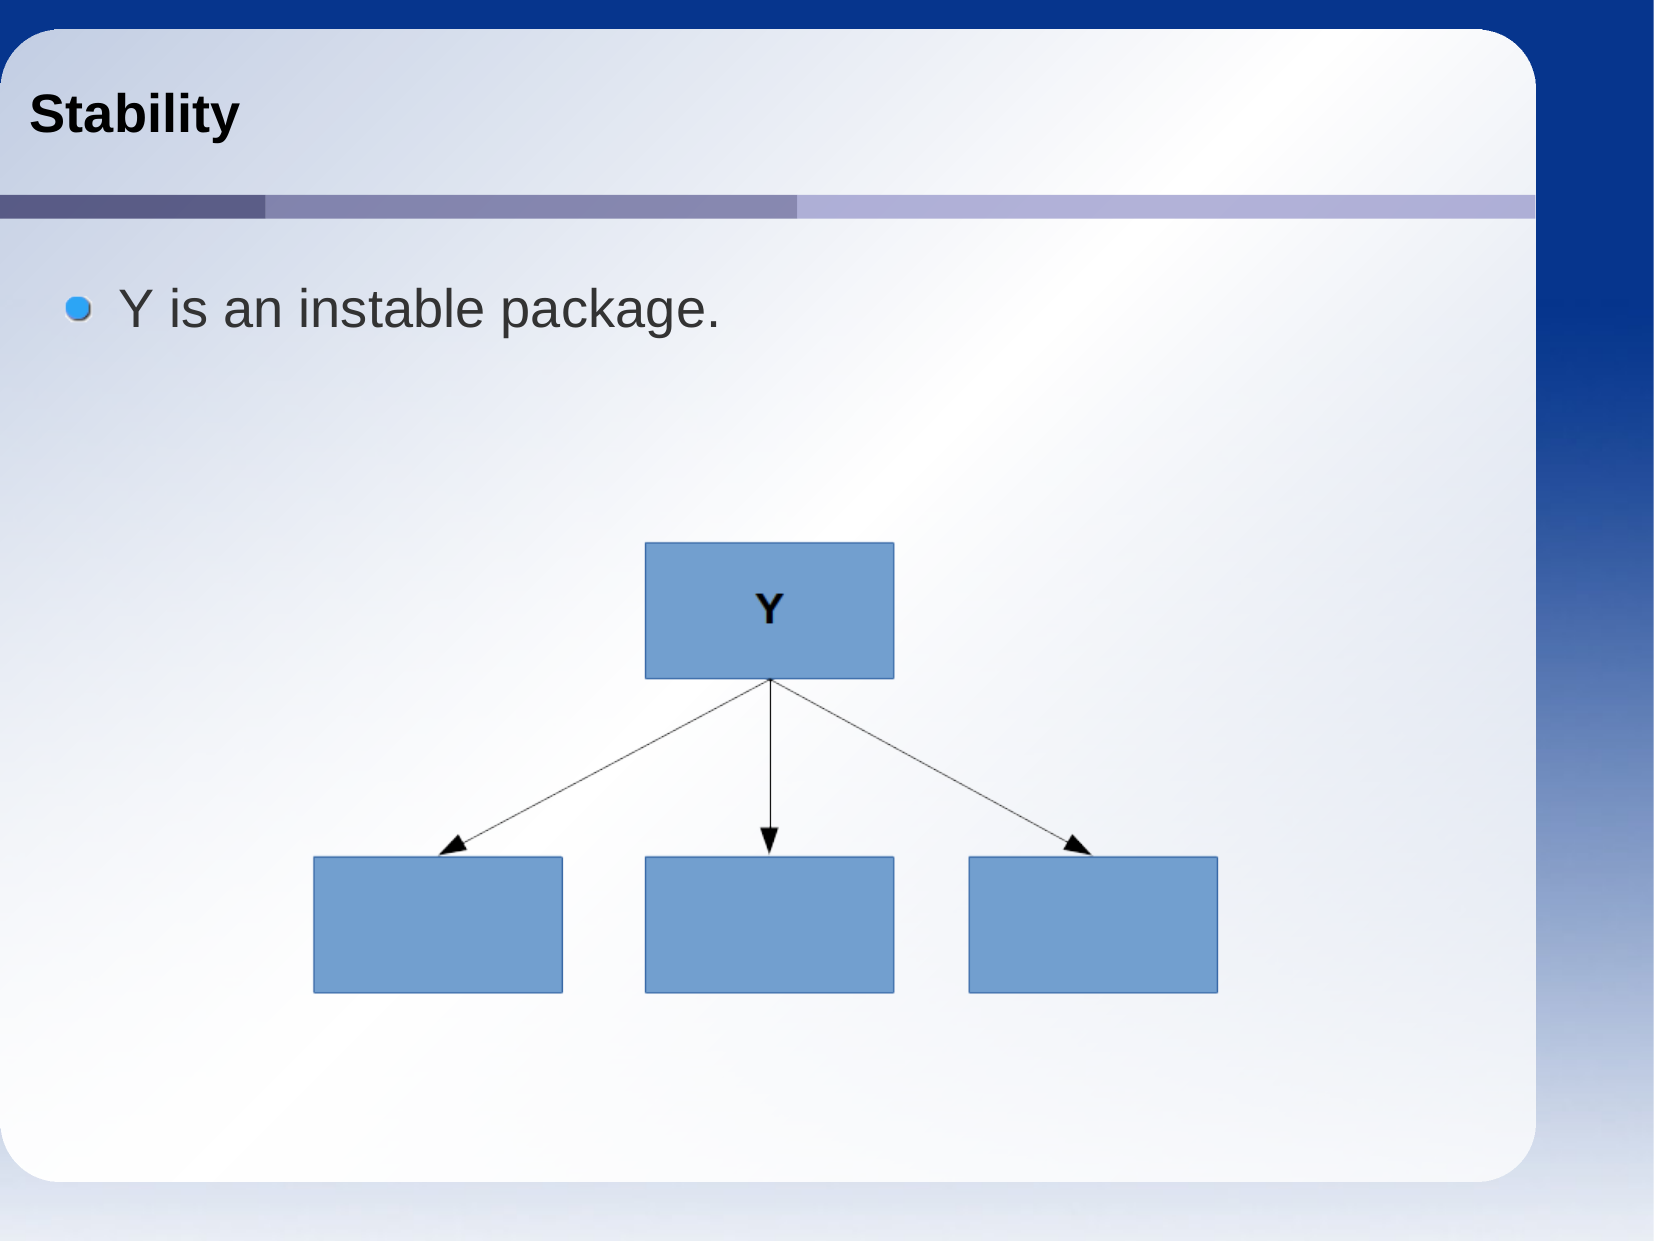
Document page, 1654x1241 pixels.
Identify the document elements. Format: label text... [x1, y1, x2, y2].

picture [243, 472, 1300, 1067]
picture [0, 0, 1654, 1241]
list Y is an instable package. [29, 278, 1506, 1109]
title Stability [29, 49, 1506, 178]
